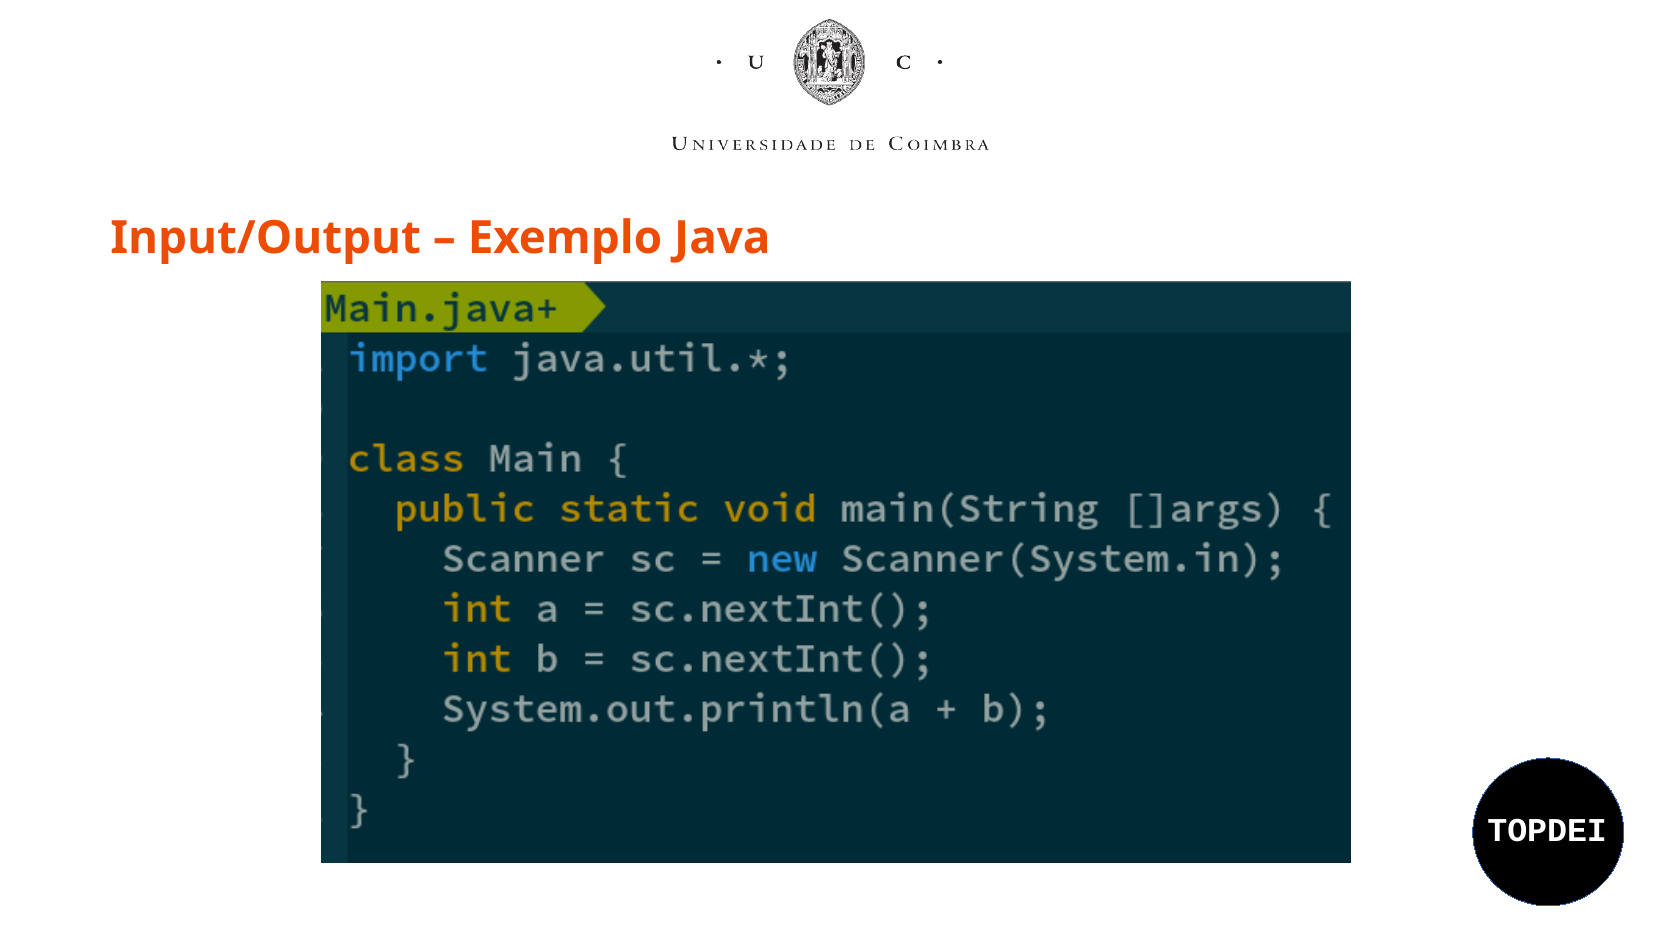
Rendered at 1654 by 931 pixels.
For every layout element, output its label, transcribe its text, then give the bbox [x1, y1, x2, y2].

text_box Input/Output – Exemplo Java [95, 196, 1559, 826]
picture [445, 652, 458, 672]
picture [614, 364, 621, 371]
picture [445, 494, 463, 521]
picture [632, 602, 651, 622]
picture [490, 645, 510, 672]
picture [703, 702, 721, 731]
picture [844, 702, 862, 722]
picture [586, 661, 603, 665]
picture [772, 646, 792, 672]
picture [420, 502, 438, 521]
picture [678, 502, 698, 521]
picture [656, 502, 670, 521]
picture [867, 502, 885, 521]
picture [794, 552, 816, 571]
picture [795, 696, 815, 722]
picture [731, 364, 738, 371]
picture [1010, 693, 1021, 728]
picture [1010, 502, 1026, 521]
picture [561, 552, 580, 571]
picture [893, 642, 904, 678]
picture [608, 502, 627, 521]
picture [538, 602, 557, 622]
picture [1196, 552, 1209, 571]
picture [654, 696, 674, 722]
picture [539, 552, 557, 571]
picture [891, 502, 904, 521]
picture [797, 595, 814, 622]
picture [586, 652, 603, 656]
picture [872, 693, 882, 728]
picture [1268, 492, 1280, 528]
picture [491, 552, 510, 571]
picture [585, 351, 604, 371]
picture [725, 652, 745, 672]
picture [893, 592, 904, 628]
picture [443, 451, 463, 471]
picture [1242, 502, 1261, 521]
picture [986, 552, 1003, 571]
picture [842, 646, 862, 672]
picture [1218, 502, 1239, 529]
picture [866, 552, 885, 571]
picture [1130, 494, 1142, 528]
picture [919, 664, 928, 681]
picture [684, 714, 691, 722]
picture [1077, 502, 1098, 529]
picture [1054, 552, 1073, 581]
picture [641, 0, 1013, 200]
picture [756, 692, 763, 698]
picture [561, 351, 580, 371]
picture [961, 495, 979, 521]
picture [1220, 552, 1238, 571]
picture [872, 592, 882, 628]
picture [890, 552, 909, 571]
picture [1271, 552, 1278, 559]
picture [750, 350, 767, 368]
picture [445, 696, 463, 722]
picture [703, 652, 721, 672]
picture [538, 351, 557, 371]
picture [842, 502, 863, 521]
picture [897, 492, 904, 498]
picture [560, 702, 582, 722]
picture [725, 502, 745, 521]
picture [468, 652, 486, 672]
picture [919, 652, 926, 659]
picture [795, 494, 815, 521]
picture [490, 445, 510, 471]
picture [914, 502, 932, 521]
picture [514, 351, 529, 381]
picture [983, 495, 1003, 521]
picture [351, 352, 364, 371]
picture [820, 652, 839, 672]
picture [587, 552, 604, 571]
picture [632, 552, 651, 571]
picture [631, 495, 651, 521]
picture [750, 552, 768, 571]
picture [773, 502, 787, 521]
picture [684, 614, 691, 621]
picture [545, 442, 552, 448]
picture [444, 545, 463, 571]
picture [1036, 702, 1044, 709]
picture [778, 364, 787, 380]
picture [655, 652, 674, 672]
picture [819, 694, 838, 722]
picture [1101, 545, 1120, 571]
picture [539, 644, 557, 672]
picture [655, 345, 674, 371]
picture [942, 492, 953, 528]
picture [515, 552, 533, 571]
picture [467, 494, 486, 521]
picture [703, 561, 721, 565]
picture [562, 452, 580, 471]
picture [514, 502, 533, 521]
picture [492, 502, 505, 521]
picture [686, 342, 693, 348]
picture [919, 614, 928, 631]
picture [1013, 542, 1023, 578]
picture [938, 700, 956, 718]
picture [321, 281, 1351, 863]
picture [420, 451, 439, 471]
picture [351, 794, 367, 828]
picture [398, 502, 416, 531]
picture [772, 595, 792, 622]
picture [467, 552, 486, 571]
picture [515, 452, 533, 471]
picture [522, 342, 529, 348]
picture [914, 552, 932, 571]
picture [514, 696, 533, 722]
picture [1245, 542, 1256, 578]
picture [655, 552, 674, 571]
picture [662, 492, 670, 498]
picture [960, 552, 979, 571]
picture [890, 702, 909, 722]
picture [467, 702, 486, 731]
picture [373, 444, 392, 471]
picture [728, 702, 745, 722]
picture [1078, 552, 1097, 571]
text_box TOPDEI [1472, 806, 1628, 871]
picture [773, 552, 791, 571]
picture [498, 492, 505, 498]
picture [1314, 494, 1330, 528]
picture [398, 744, 414, 778]
picture [584, 495, 604, 521]
picture [655, 602, 674, 622]
picture [539, 452, 552, 471]
picture [590, 714, 598, 722]
picture [586, 611, 603, 615]
picture [373, 352, 393, 371]
picture [537, 702, 557, 722]
picture [842, 595, 862, 622]
picture [702, 344, 721, 371]
picture [843, 545, 862, 571]
picture [396, 451, 416, 471]
picture [1149, 494, 1161, 528]
picture [750, 702, 763, 722]
picture [586, 602, 603, 606]
picture [451, 592, 458, 598]
picture [797, 646, 814, 672]
picture [1055, 502, 1073, 521]
picture [703, 552, 721, 556]
picture [1124, 552, 1144, 571]
picture [491, 702, 510, 722]
picture [1198, 502, 1214, 521]
picture [684, 664, 691, 672]
picture [467, 346, 485, 371]
picture [938, 552, 956, 571]
picture [445, 602, 458, 622]
picture [1036, 714, 1045, 731]
text_box [1484, 871, 1613, 906]
picture [725, 602, 745, 622]
picture [349, 451, 369, 471]
picture [451, 642, 458, 648]
picture [1177, 564, 1185, 571]
picture [820, 602, 839, 622]
picture [561, 502, 580, 521]
picture [703, 602, 721, 622]
picture [1031, 545, 1050, 571]
picture [750, 652, 767, 672]
picture [447, 352, 462, 371]
picture [420, 352, 439, 371]
picture [468, 602, 486, 622]
picture [631, 702, 649, 722]
picture [1032, 502, 1045, 521]
picture [679, 351, 693, 371]
picture [773, 702, 792, 722]
picture [632, 652, 651, 672]
picture [1148, 552, 1169, 571]
picture [1172, 502, 1191, 521]
picture [631, 351, 649, 371]
picture [1271, 564, 1280, 580]
picture [985, 694, 1003, 722]
picture [607, 702, 627, 722]
text_box [1477, 757, 1620, 806]
picture [398, 352, 416, 380]
picture [1038, 492, 1045, 498]
picture [748, 502, 768, 521]
picture [919, 602, 926, 609]
picture [780, 492, 787, 498]
picture [778, 351, 785, 359]
picture [490, 595, 510, 622]
picture [872, 643, 882, 678]
picture [609, 444, 626, 478]
picture [750, 602, 767, 622]
